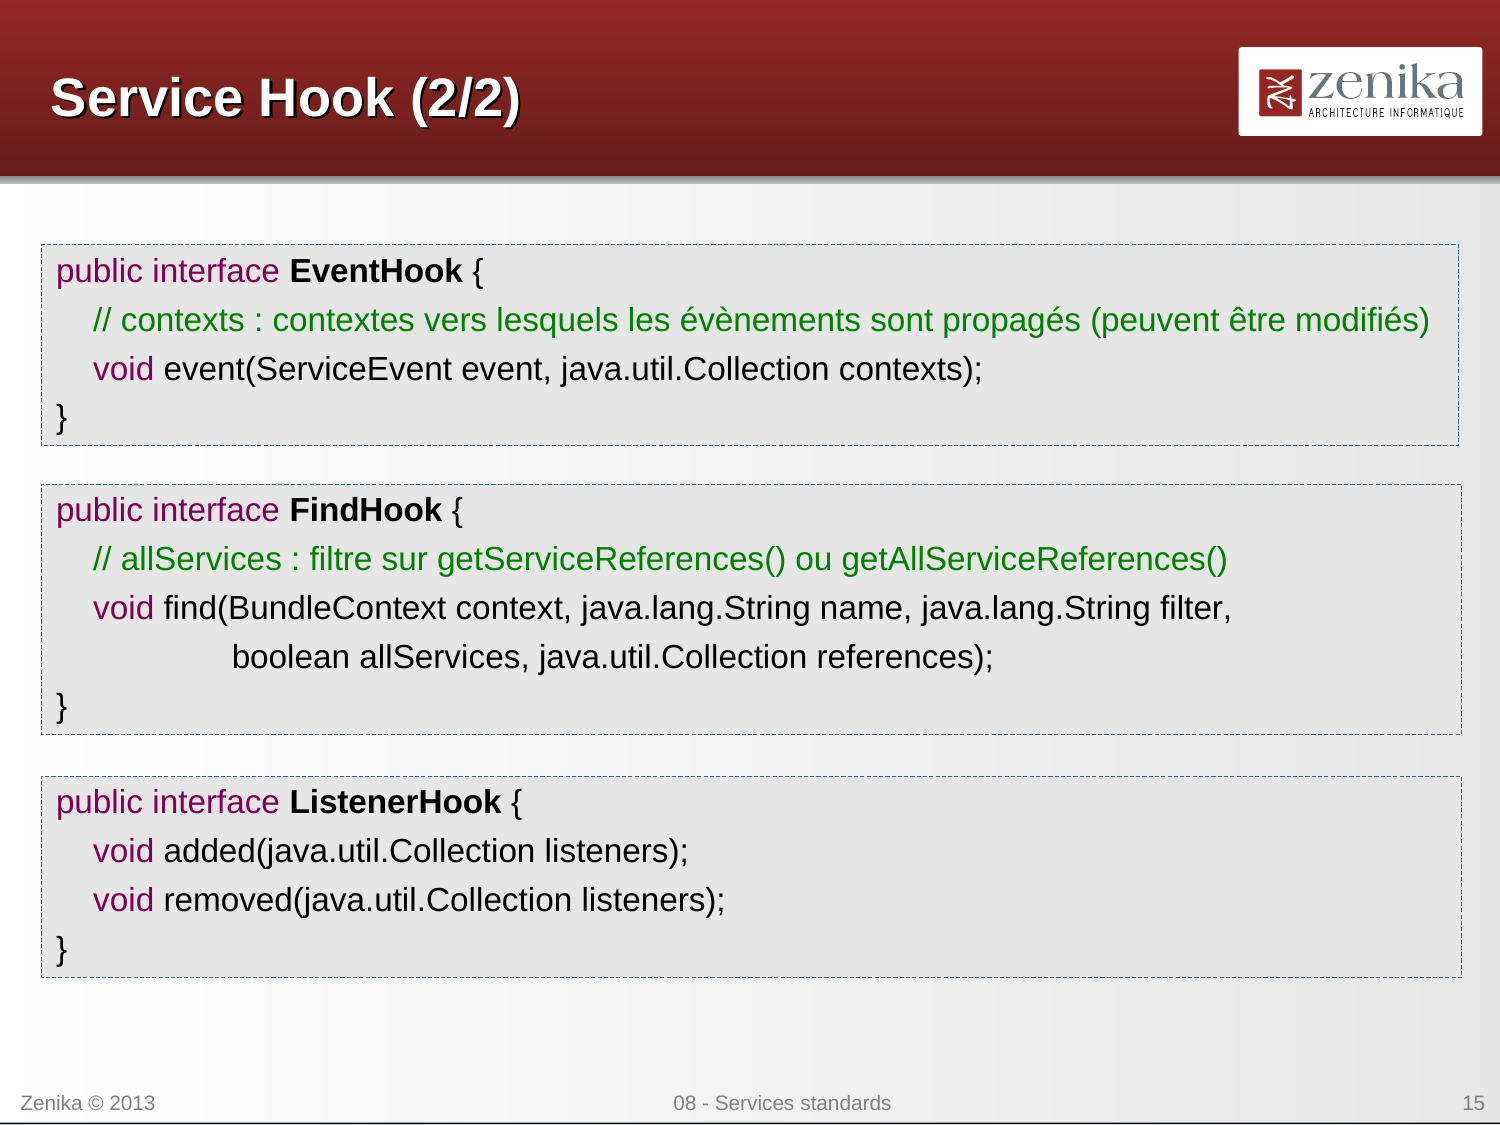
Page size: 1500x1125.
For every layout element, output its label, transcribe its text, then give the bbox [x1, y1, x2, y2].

list public interface EventHook { // contexts : contextes vers lesquels les évènements sont propagés (peuvent être modifiés) void event(ServiceEvent event, java.util.Collection contexts); } [41, 244, 1459, 446]
picture [1257, 58, 1464, 125]
list public interface ListenerHook { void added(java.util.Collection listeners); void removed(java.util.Collection listeners); } [41, 776, 1462, 978]
list public interface FindHook { // allServices : filtre sur getServiceReferences() ou getAllServiceReferences() void find(BundleContext context, java.lang.String name, java.lang.String filter, boolean allServices, java.util.Collection references); } [41, 484, 1462, 735]
title Service Hook (2/2) [50, 22, 1206, 172]
